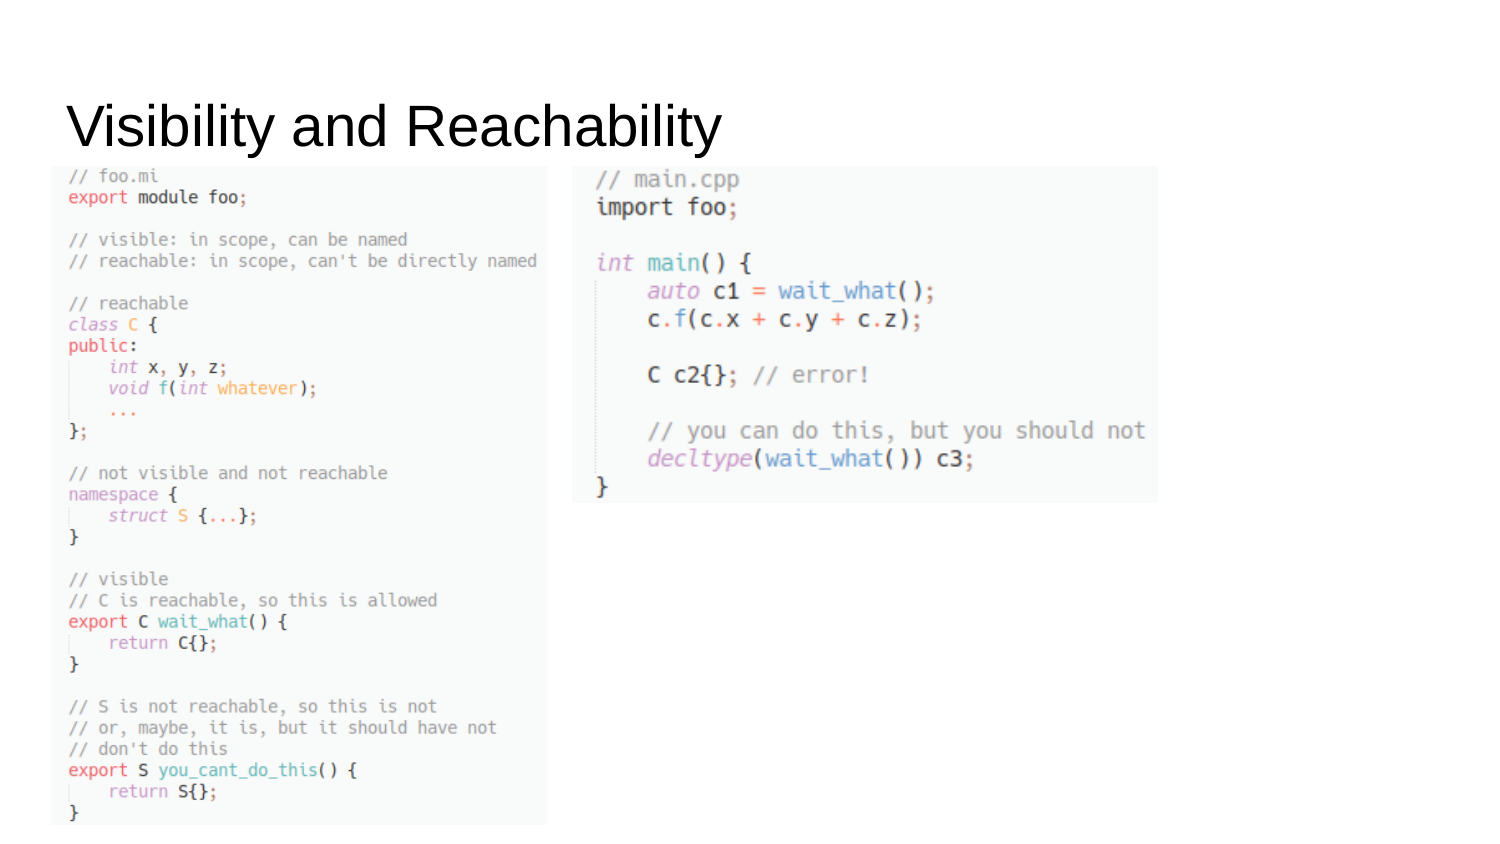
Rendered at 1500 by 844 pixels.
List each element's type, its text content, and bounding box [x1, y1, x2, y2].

picture [572, 166, 1158, 503]
title Visibility and Reachability [51, 72, 1449, 167]
picture [51, 166, 547, 825]
